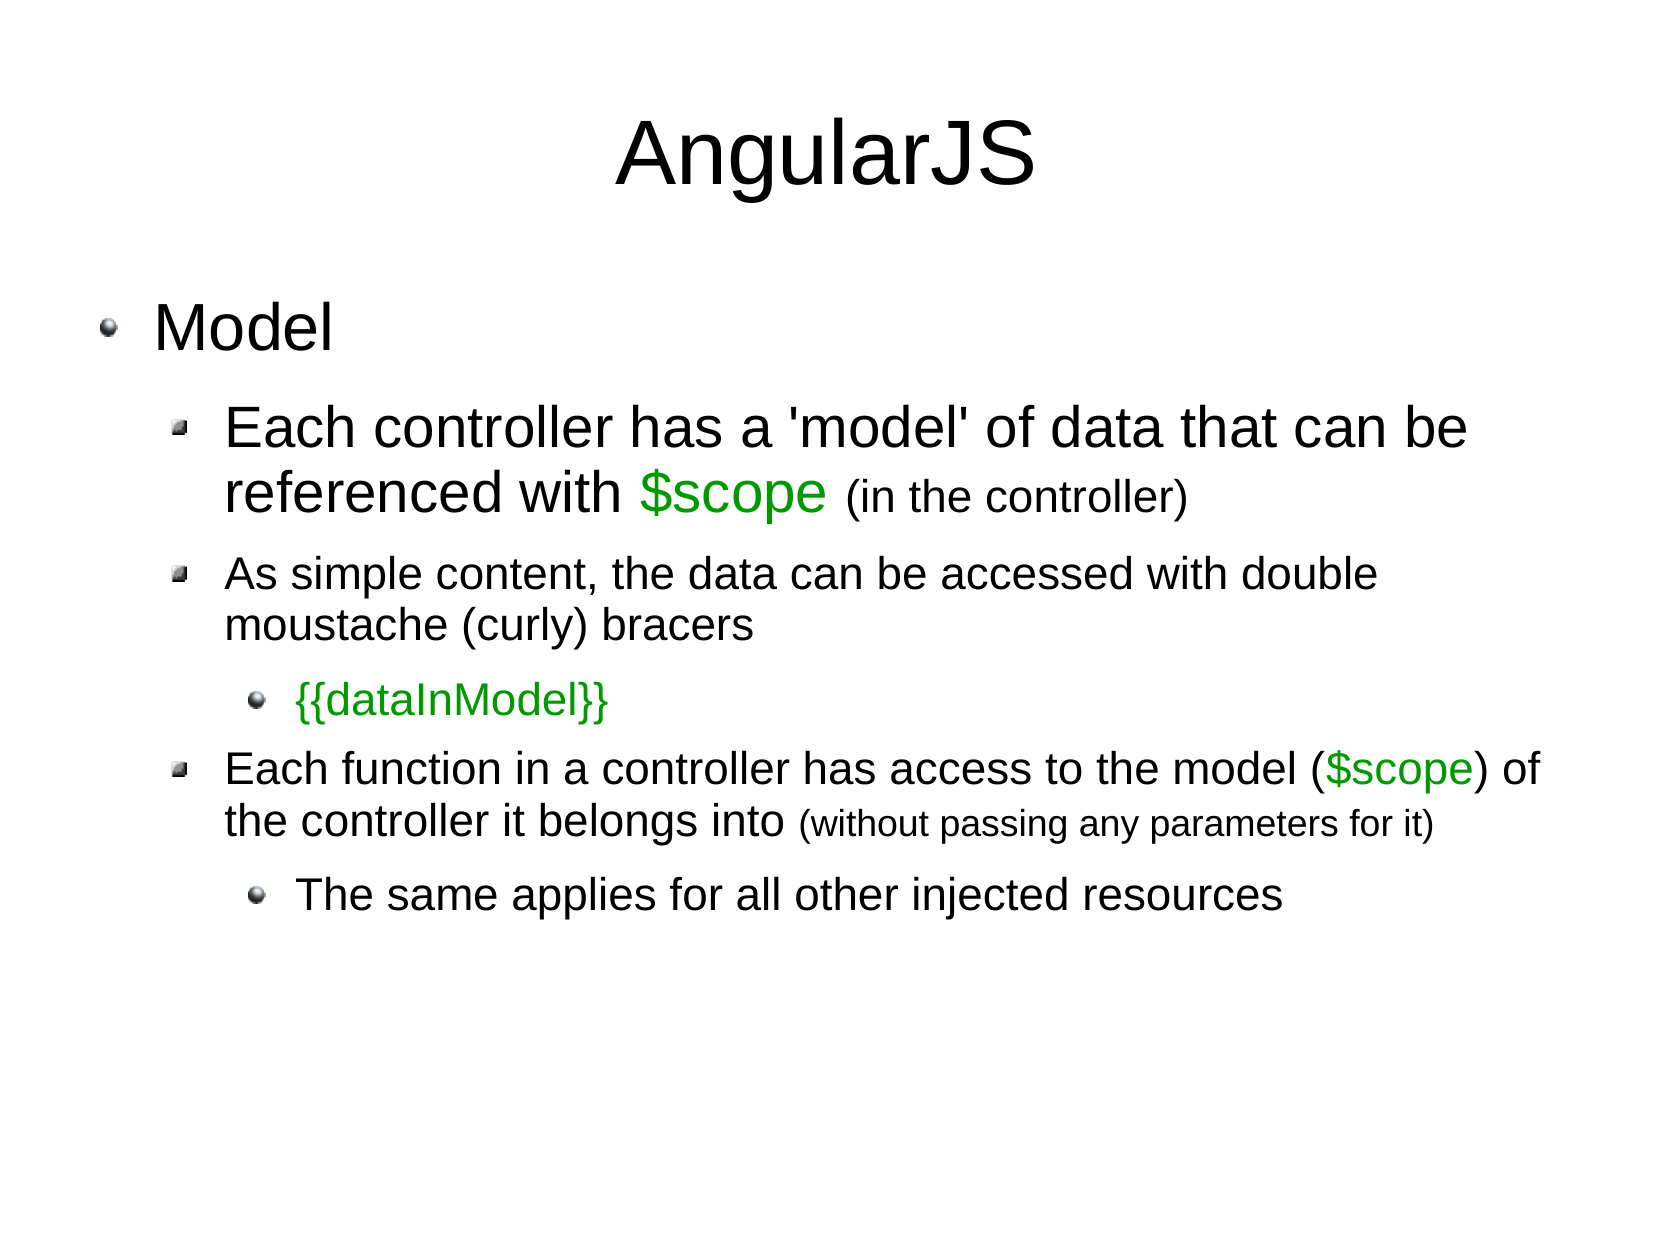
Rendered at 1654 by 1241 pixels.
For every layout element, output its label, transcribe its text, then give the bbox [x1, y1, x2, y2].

title AngularJS [82, 49, 1571, 257]
list Model Each controller has a 'model' of data that can be referenced with $scope (in the controller) As simple content, the data can be accessed with double moustache (curly) bracers {{dataInModel}} Each function in a controller has access to the model ($scope) of the controller it belongs into (without passing any parameters for it) The same applies for all other injected resources [82, 290, 1571, 1010]
